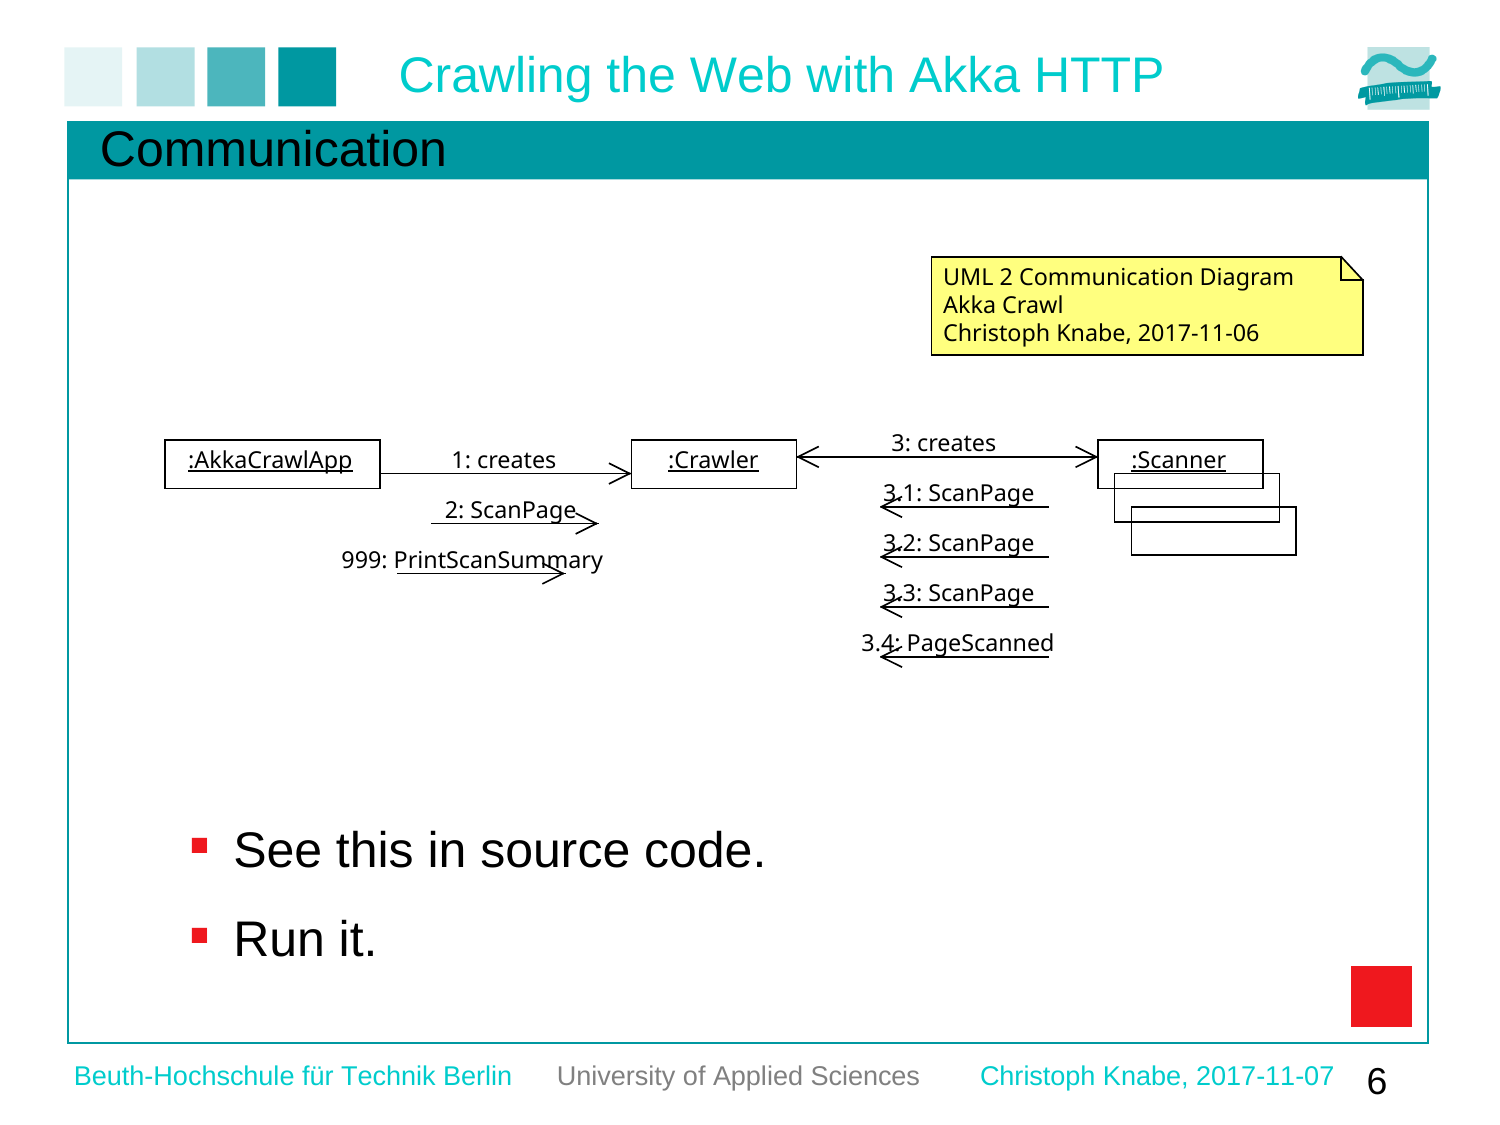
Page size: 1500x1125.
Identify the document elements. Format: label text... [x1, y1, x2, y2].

text_box Communication [85, 108, 972, 184]
text_box See this in source code. Run it. [177, 720, 1418, 975]
picture [130, 222, 1399, 725]
picture [1358, 47, 1441, 110]
